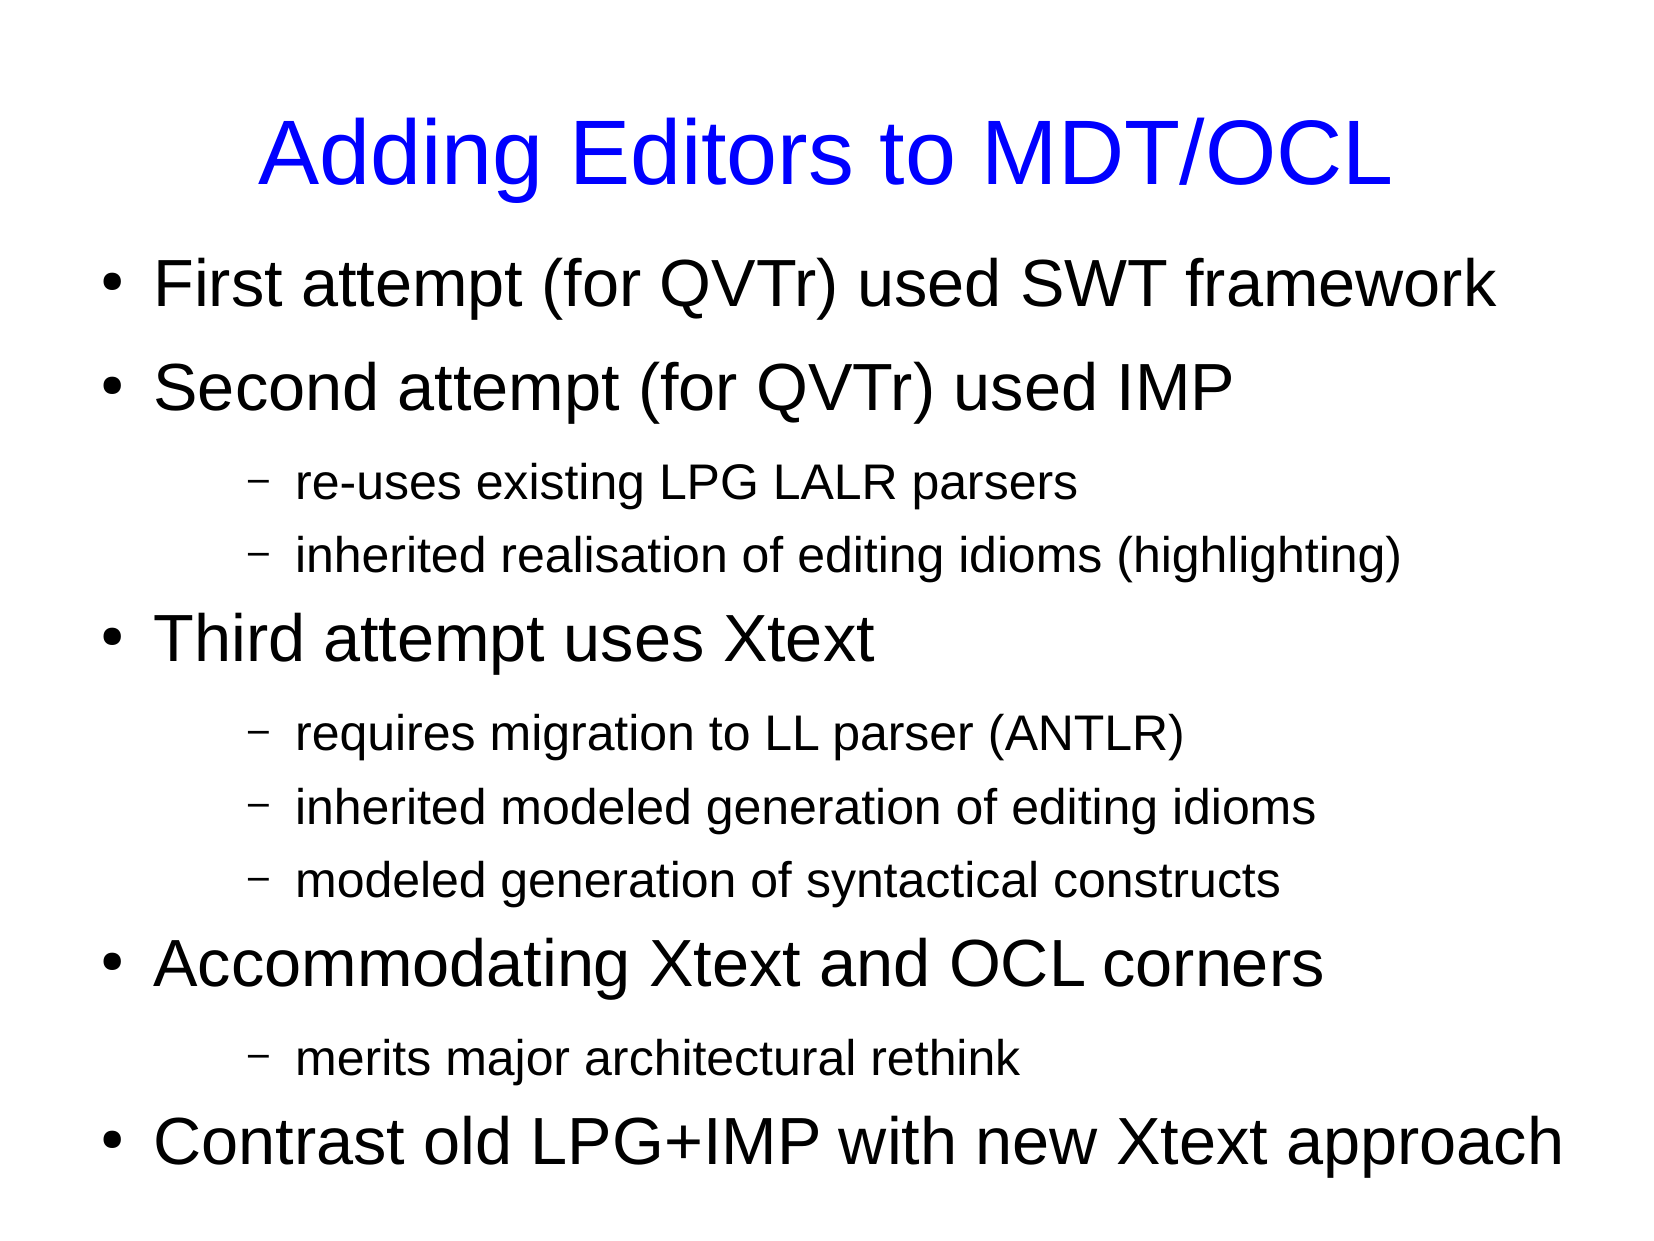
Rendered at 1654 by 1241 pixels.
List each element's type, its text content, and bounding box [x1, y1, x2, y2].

list First attempt (for QVTr) used SWT framework Second attempt (for QVTr) used IMP re-uses existing LPG LALR parsers inherited realisation of editing idioms (highlighting) Third attempt uses Xtext requires migration to LL parser (ANTLR) inherited modeled generation of editing idioms modeled generation of syntactical constructs Accommodating Xtext and OCL corners merits major architectural rethink Contrast old LPG+IMP with new Xtext approach [82, 245, 1571, 1179]
title Adding Editors to MDT/OCL [82, 56, 1571, 245]
